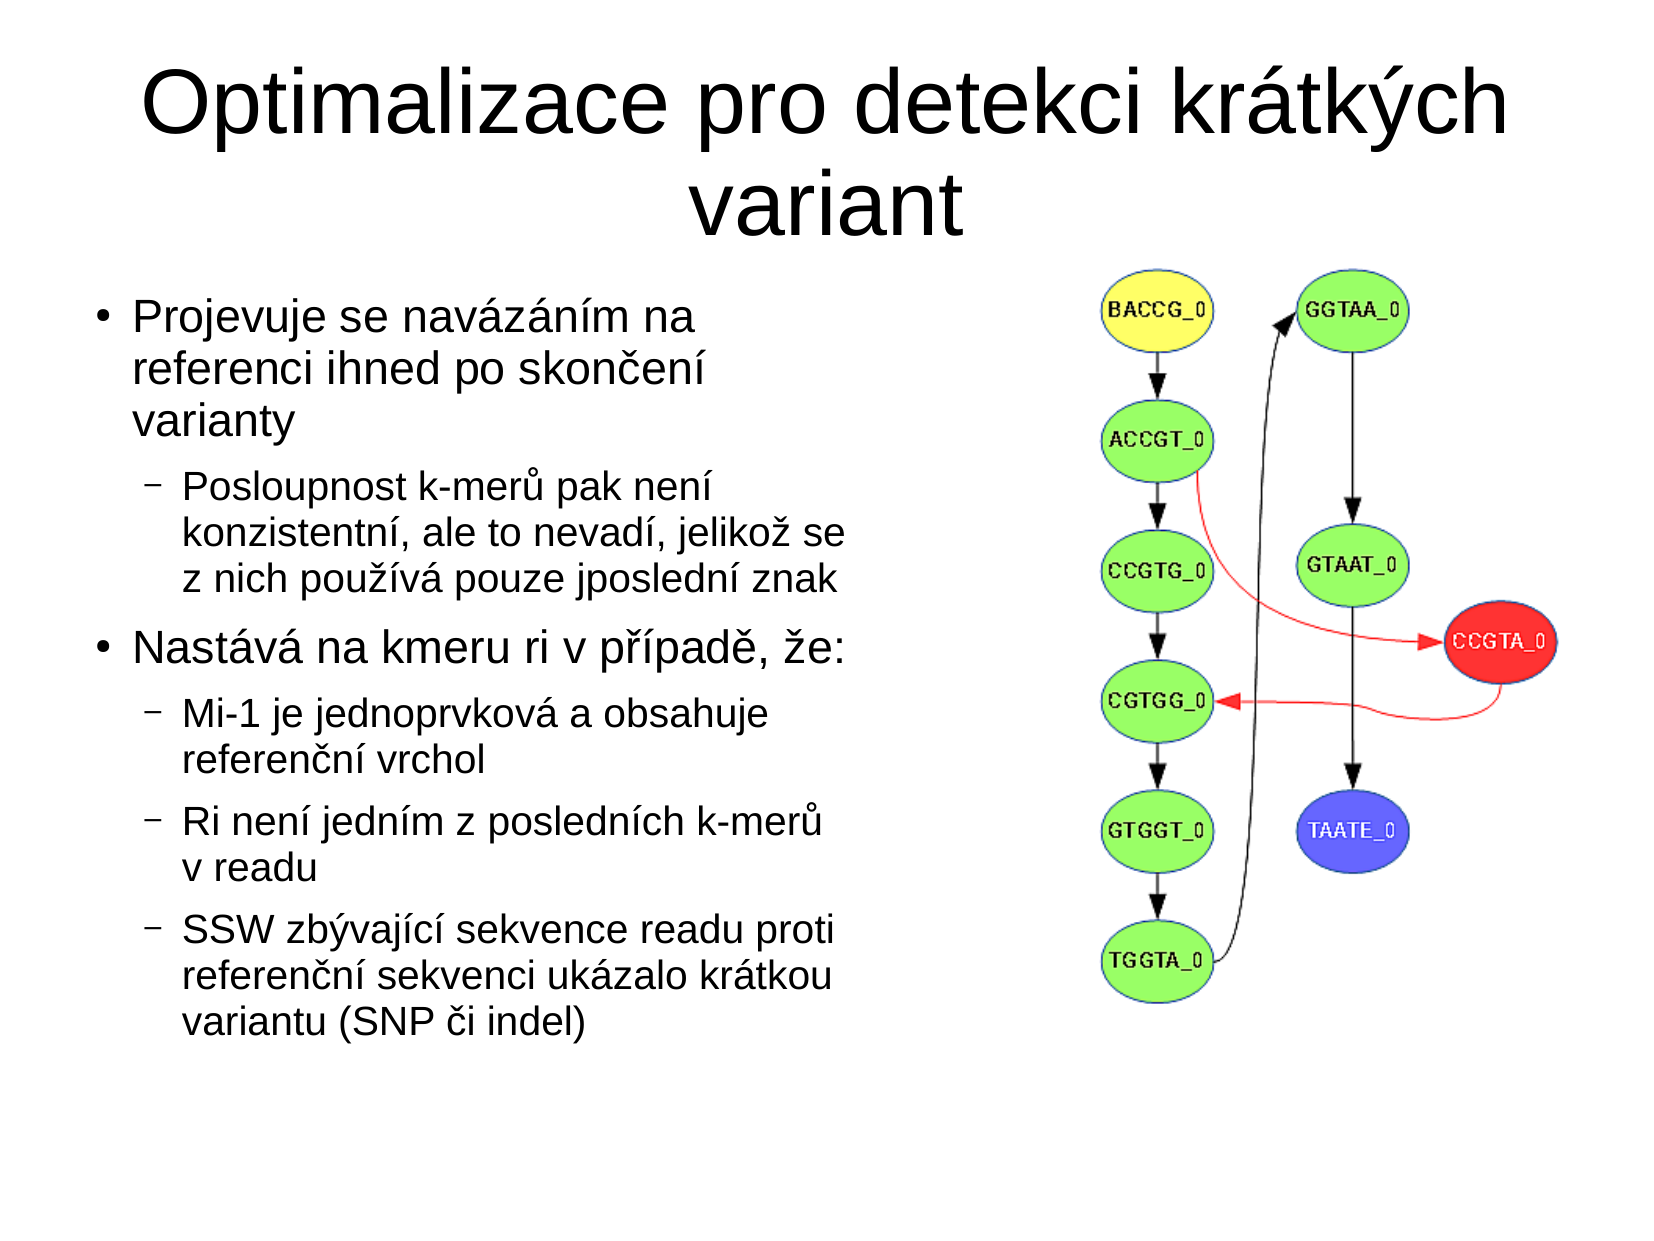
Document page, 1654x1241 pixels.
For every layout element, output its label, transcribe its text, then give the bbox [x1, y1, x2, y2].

title Optimalizace pro detekci krátkých variant [82, 49, 1571, 257]
picture [1056, 239, 1568, 1018]
list Projevuje se navázáním na referenci ihned po skončení varianty Posloupnost k-merů pak není konzistentní, ale to nevadí, jelikož se z nich používá pouze jposlední znak Nastává na kmeru ri v případě, že: Mi-1 je jednoprvková a obsahuje referenční vrchol Ri není jedním z posledních k-merů v readu SSW zbývající sekvence readu proti referenční sekvenci ukázalo krátkou variantu (SNP či indel) [82, 290, 851, 1123]
